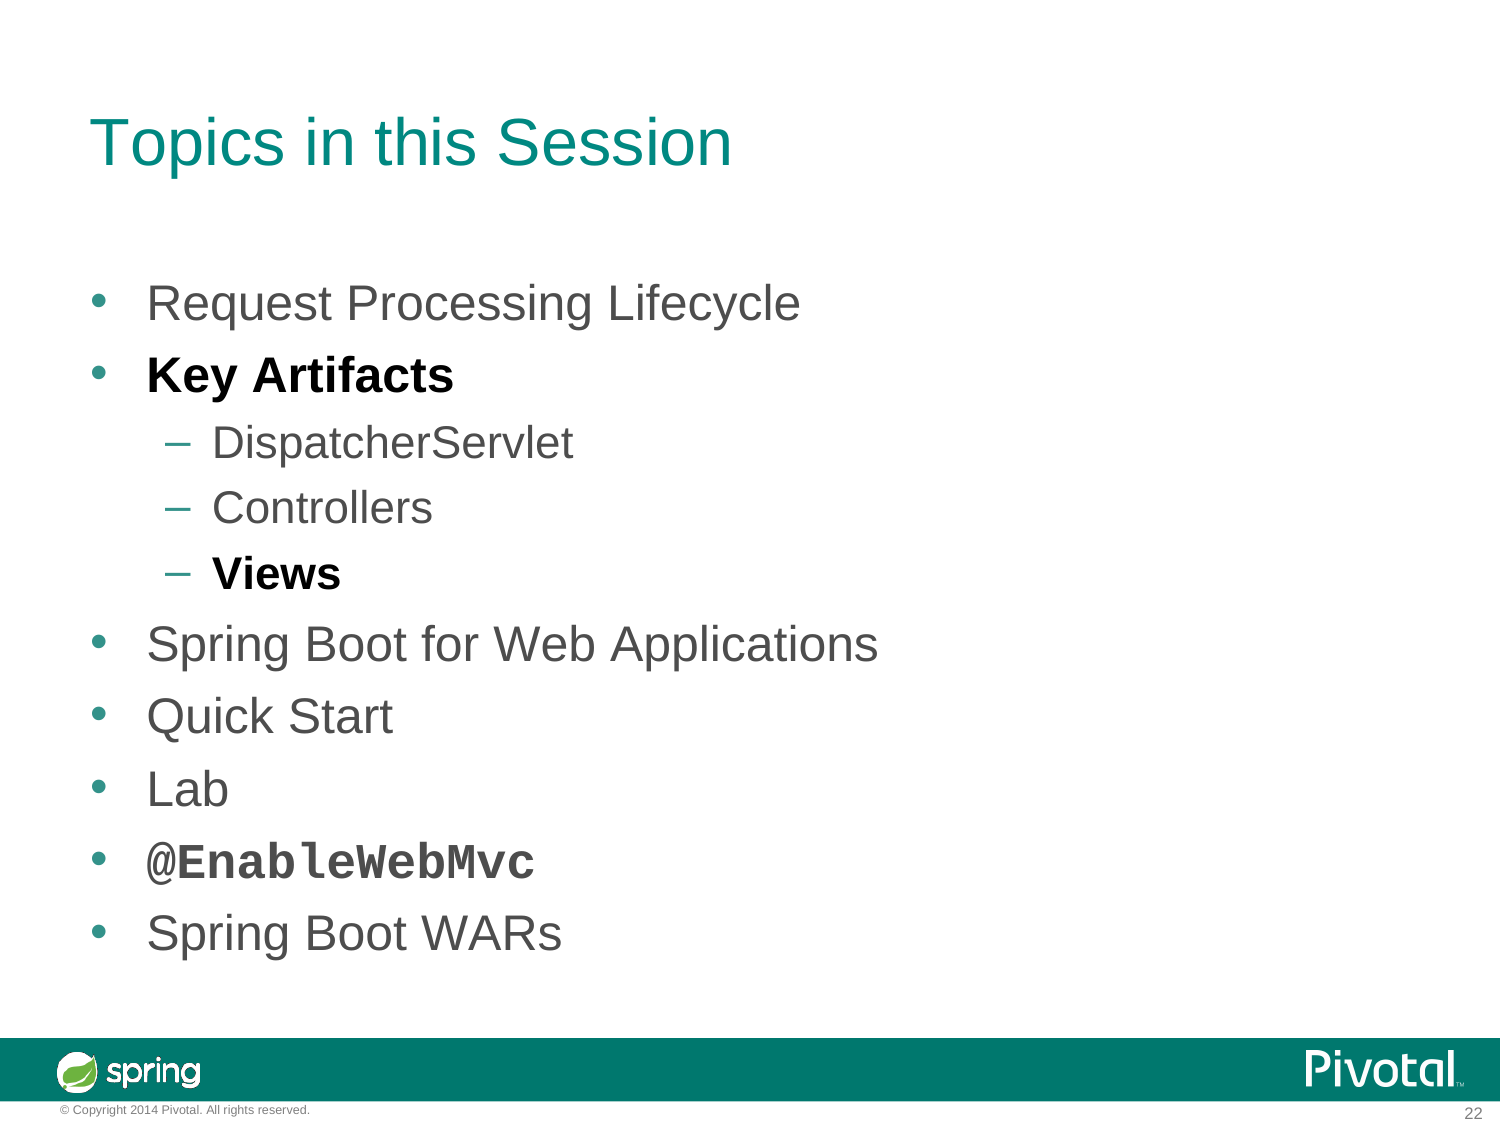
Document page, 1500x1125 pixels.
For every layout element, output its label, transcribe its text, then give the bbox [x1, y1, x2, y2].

list Request Processing Lifecycle Key Artifacts DispatcherServlet Controllers Views Spring Boot for Web Applications Quick Start Lab @EnableWebMvc Spring Boot WARs [75, 262, 1426, 1005]
title Topics in this Session [75, 44, 1426, 233]
picture [1306, 1050, 1464, 1087]
picture [32, 1041, 210, 1103]
